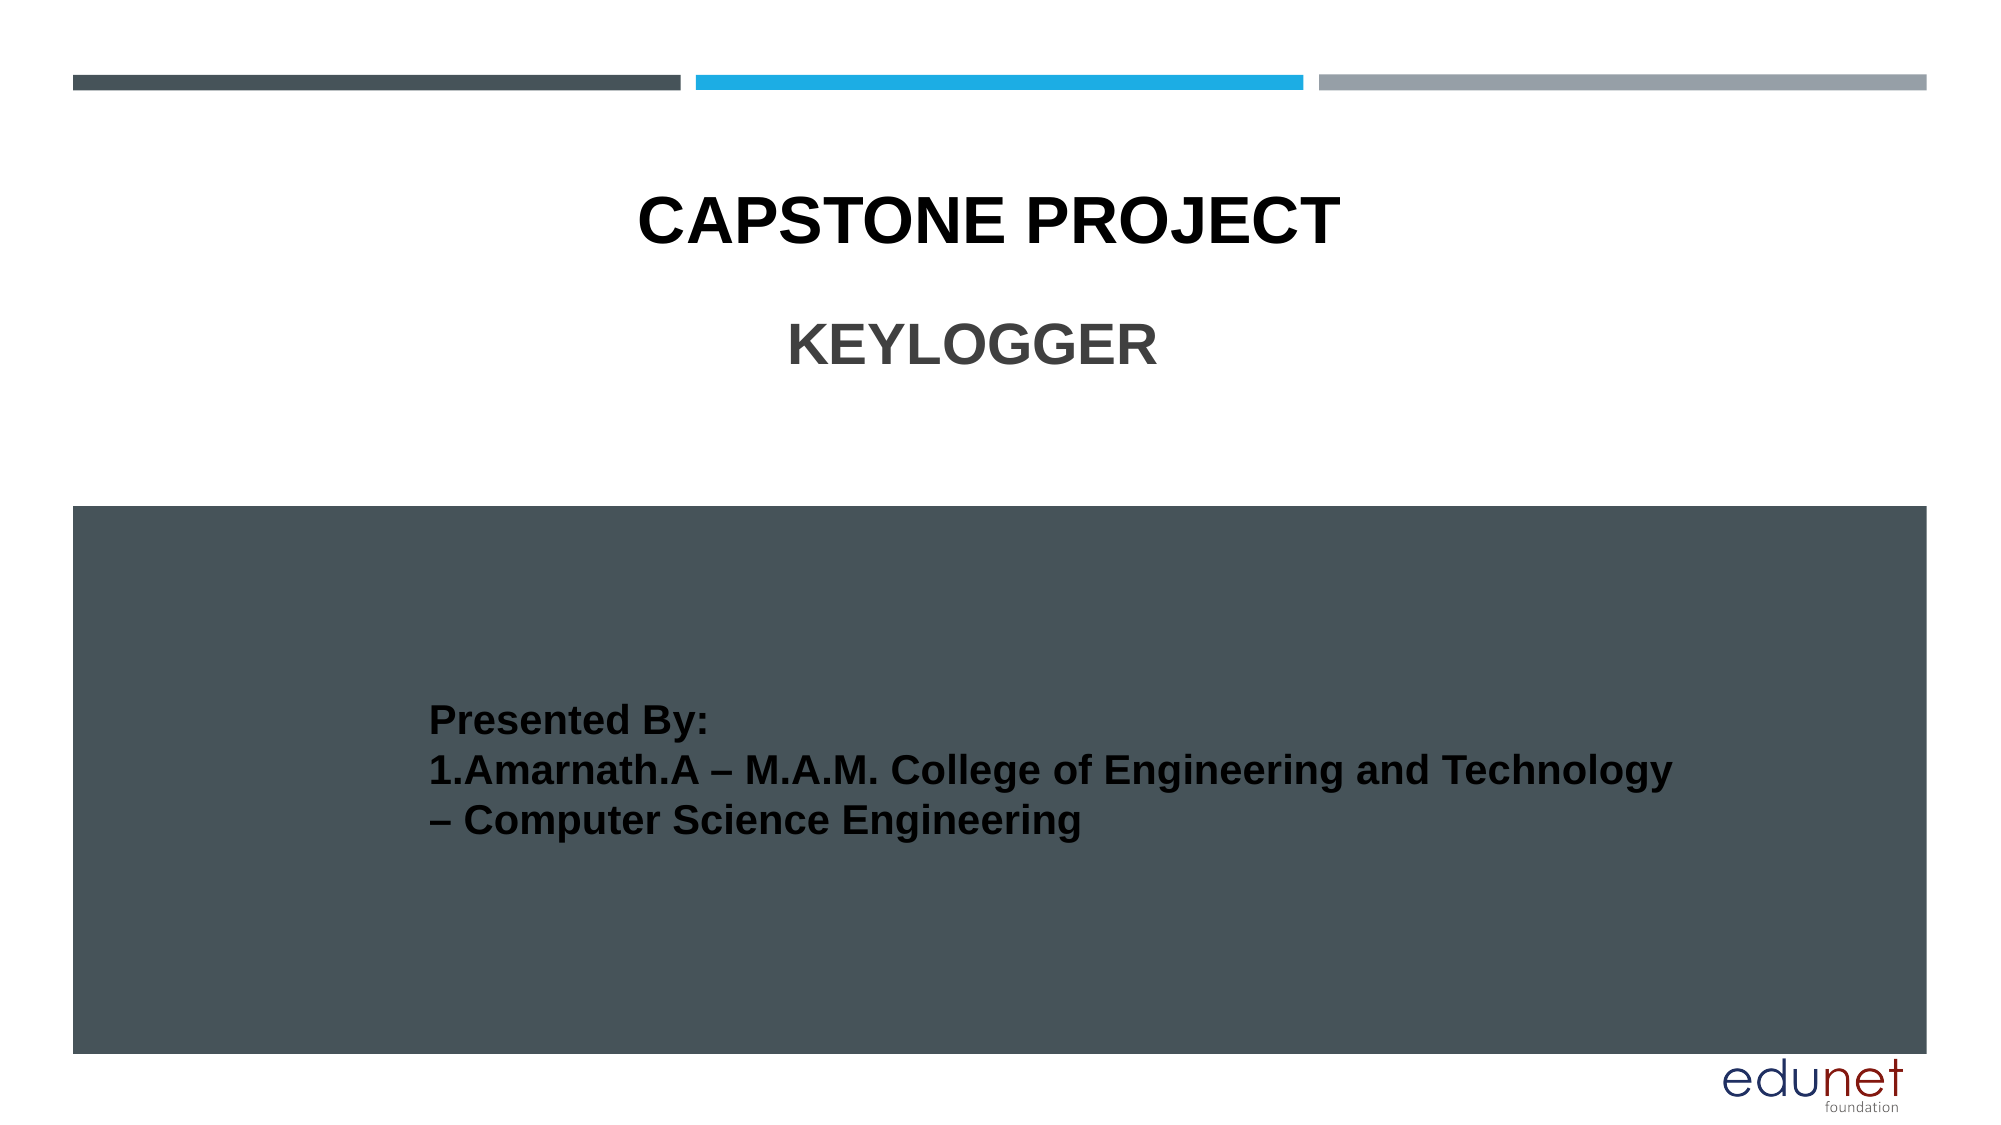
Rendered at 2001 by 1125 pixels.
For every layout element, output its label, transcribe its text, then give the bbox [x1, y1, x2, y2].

title KEYLOGGER [222, 298, 1723, 460]
text_box CAPSTONE PROJECT [0, 169, 2000, 265]
picture [1719, 1056, 1905, 1116]
text_box Presented By: 1.Amarnath.A – M.A.M. College of Engineering and Technology – Computer Science Engineering [413, 685, 1723, 851]
